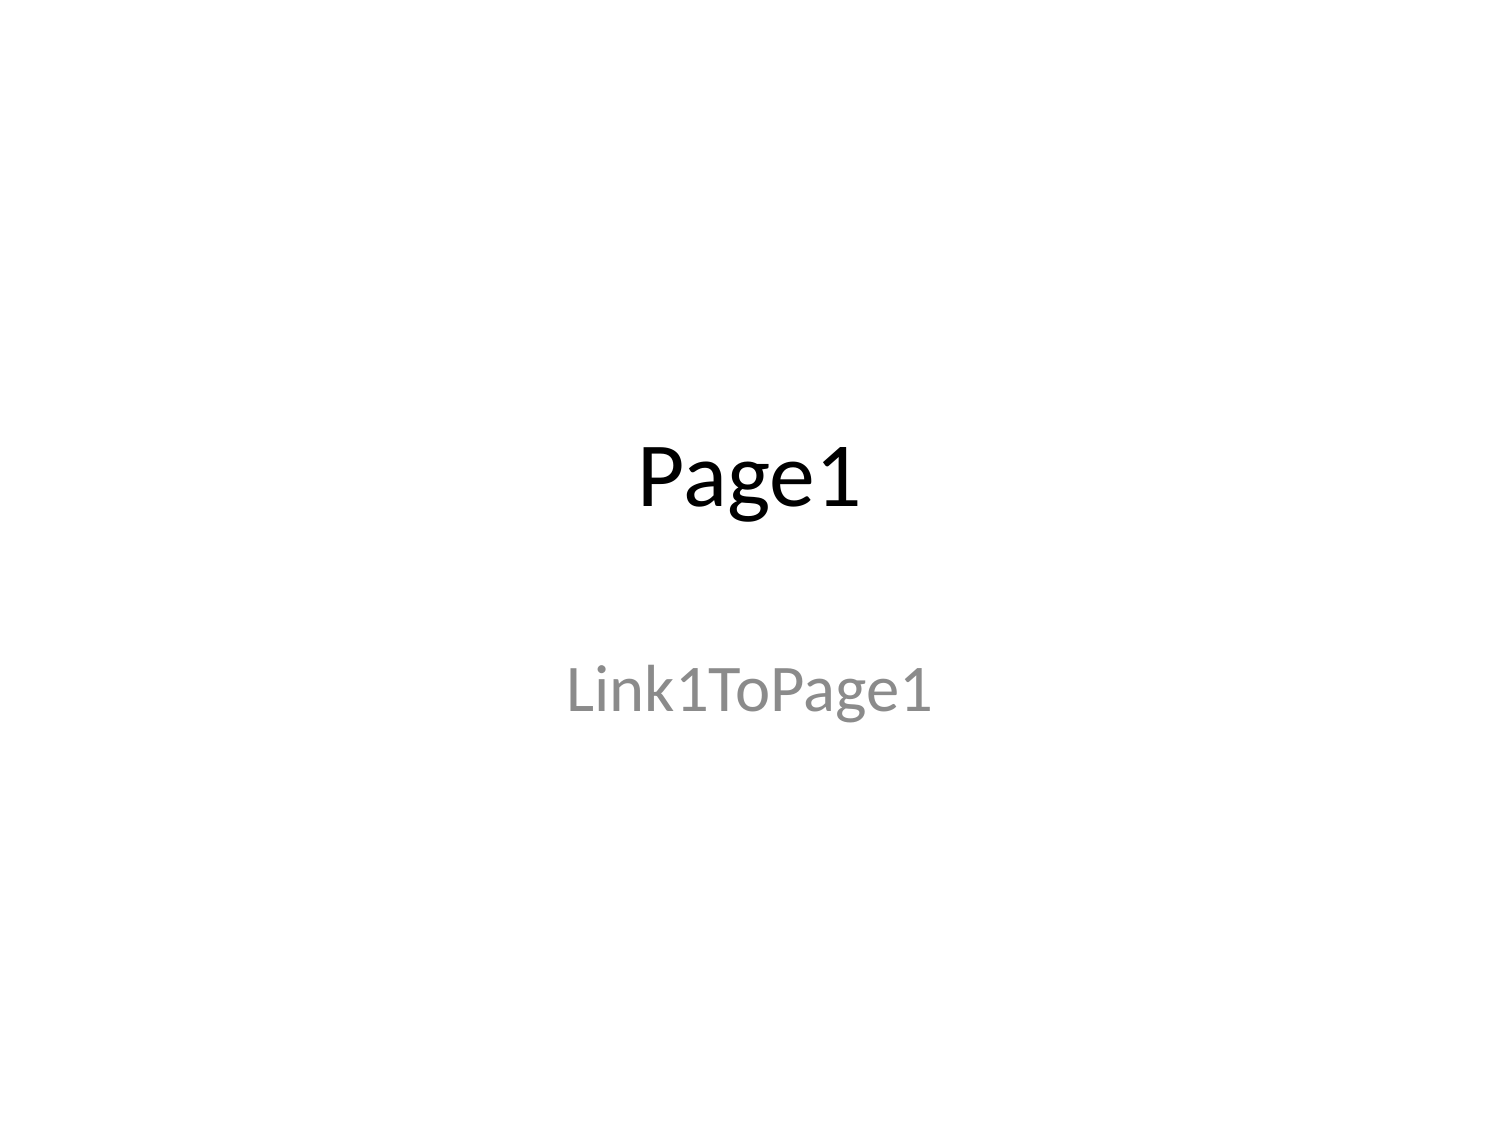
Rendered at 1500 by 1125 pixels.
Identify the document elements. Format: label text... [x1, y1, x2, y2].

subtitle Link1ToPage1 [225, 637, 1275, 925]
title Page1 [112, 349, 1388, 591]
